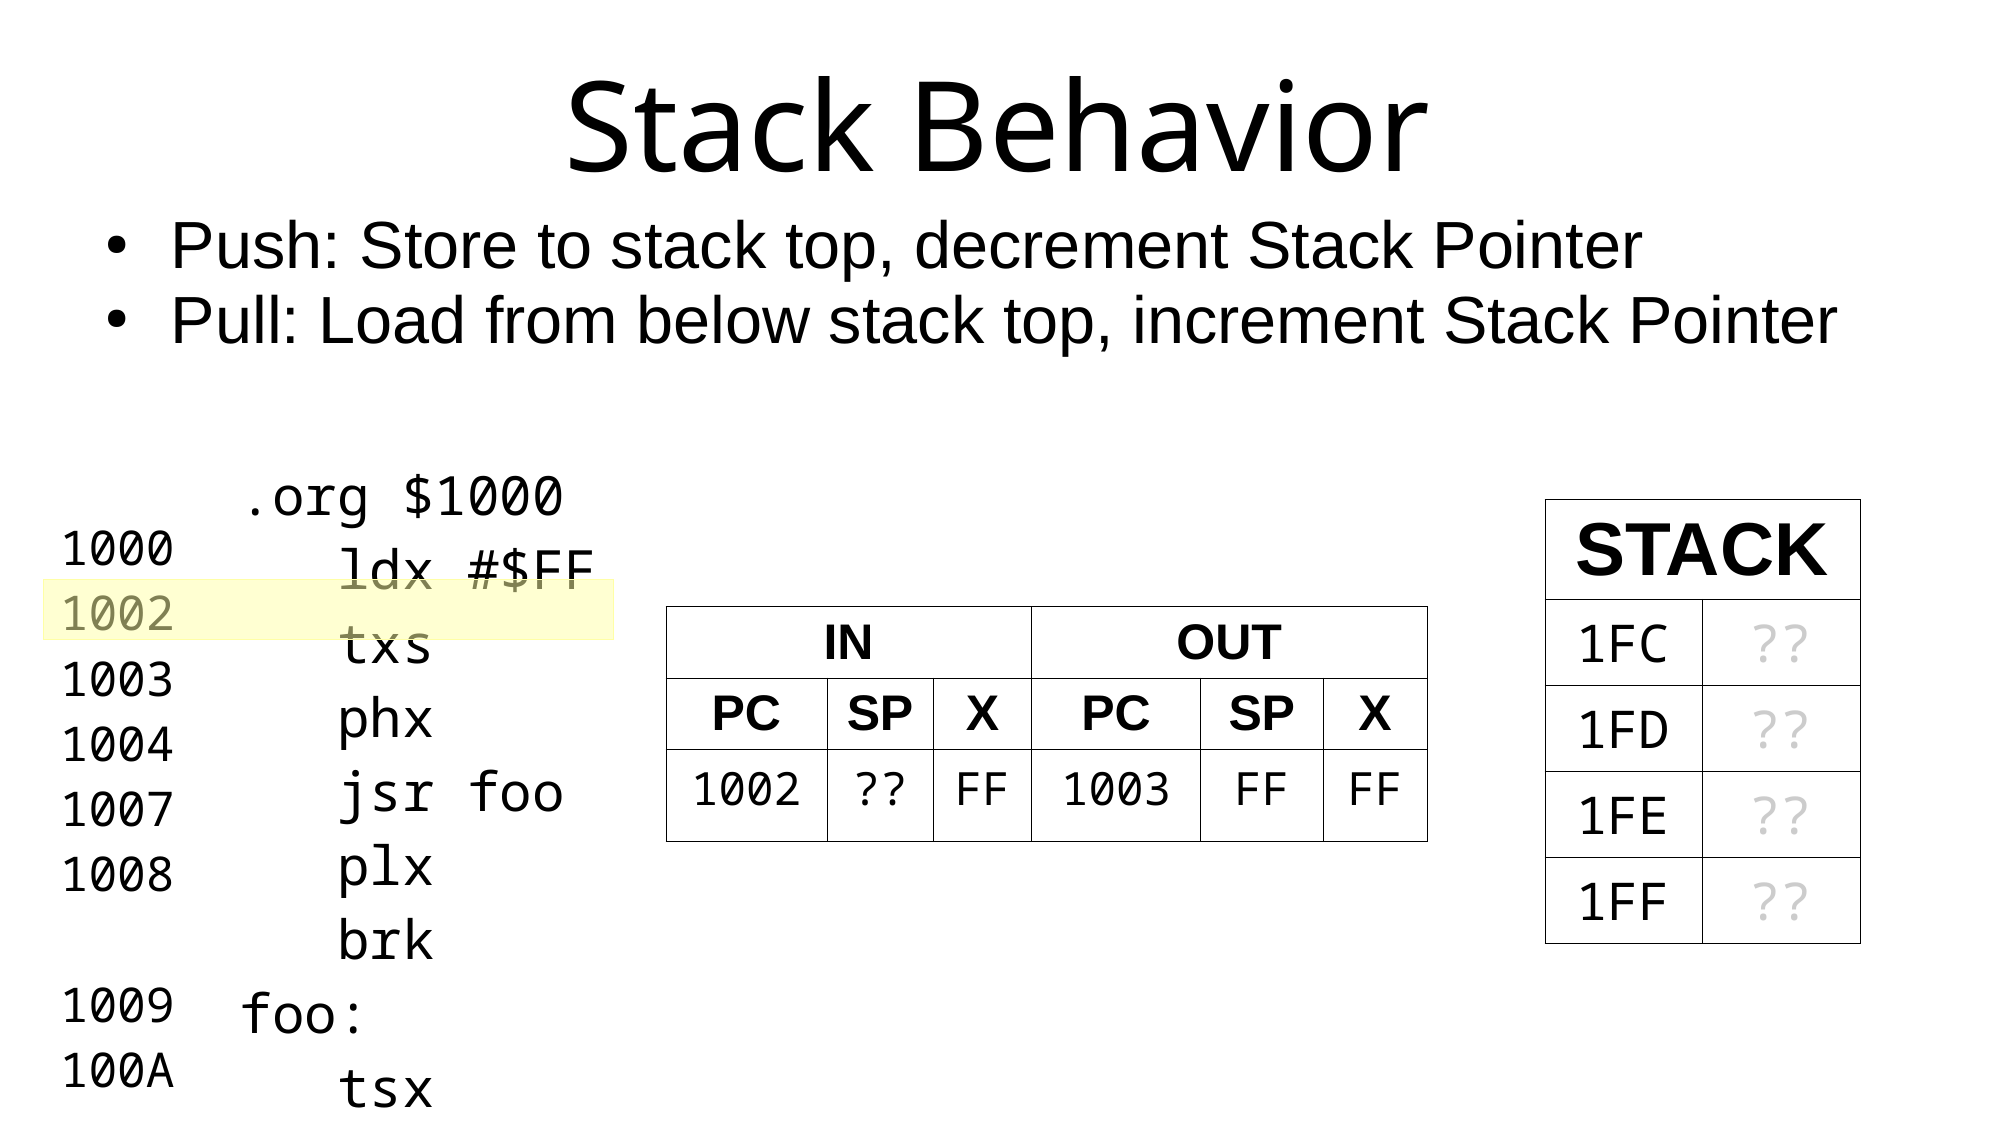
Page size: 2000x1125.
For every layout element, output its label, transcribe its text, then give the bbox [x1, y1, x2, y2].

table_cell X [934, 679, 1031, 749]
table_cell ?? [828, 750, 933, 841]
table_cell FF [934, 750, 1031, 841]
table_cell FF [1201, 750, 1323, 841]
table_cell 1FC [1546, 600, 1702, 685]
table_cell ?? [1703, 858, 1860, 943]
table_header IN [667, 607, 1031, 678]
table_cell FF [1324, 750, 1427, 841]
text_box 1000 1002 1003 1004 1007 1008 1009 100A [45, 506, 226, 579]
table_cell 1FE [1546, 772, 1702, 857]
title Stack Behavior [30, 22, 1966, 240]
text_box 1000 1002 1003 1004 1007 1008 1009 100A [45, 640, 226, 1077]
table_cell ?? [1703, 686, 1860, 771]
table_cell PC [1032, 679, 1200, 749]
table_cell X [1324, 679, 1427, 749]
text_box [43, 579, 614, 640]
table_cell 1FF [1546, 858, 1702, 943]
text_box .org $1000 ldx #$FF txs phx jsr foo plx brk foo: tsx rts [225, 450, 782, 1075]
table_cell 1003 [1032, 750, 1200, 841]
table_cell ?? [1703, 772, 1860, 857]
text_box Push: Store to stack top, decrement Stack Pointer Pull: Load from below stack top, increment Stack Pointer [90, 201, 1856, 366]
table_cell ?? [1703, 600, 1860, 685]
table_header OUT [1032, 607, 1427, 678]
table_cell SP [1201, 679, 1323, 749]
table_cell 1002 [667, 750, 827, 841]
table_cell SP [828, 679, 933, 749]
table_header STACK [1546, 500, 1860, 599]
table_cell PC [667, 679, 827, 749]
table_cell 1FD [1546, 686, 1702, 771]
